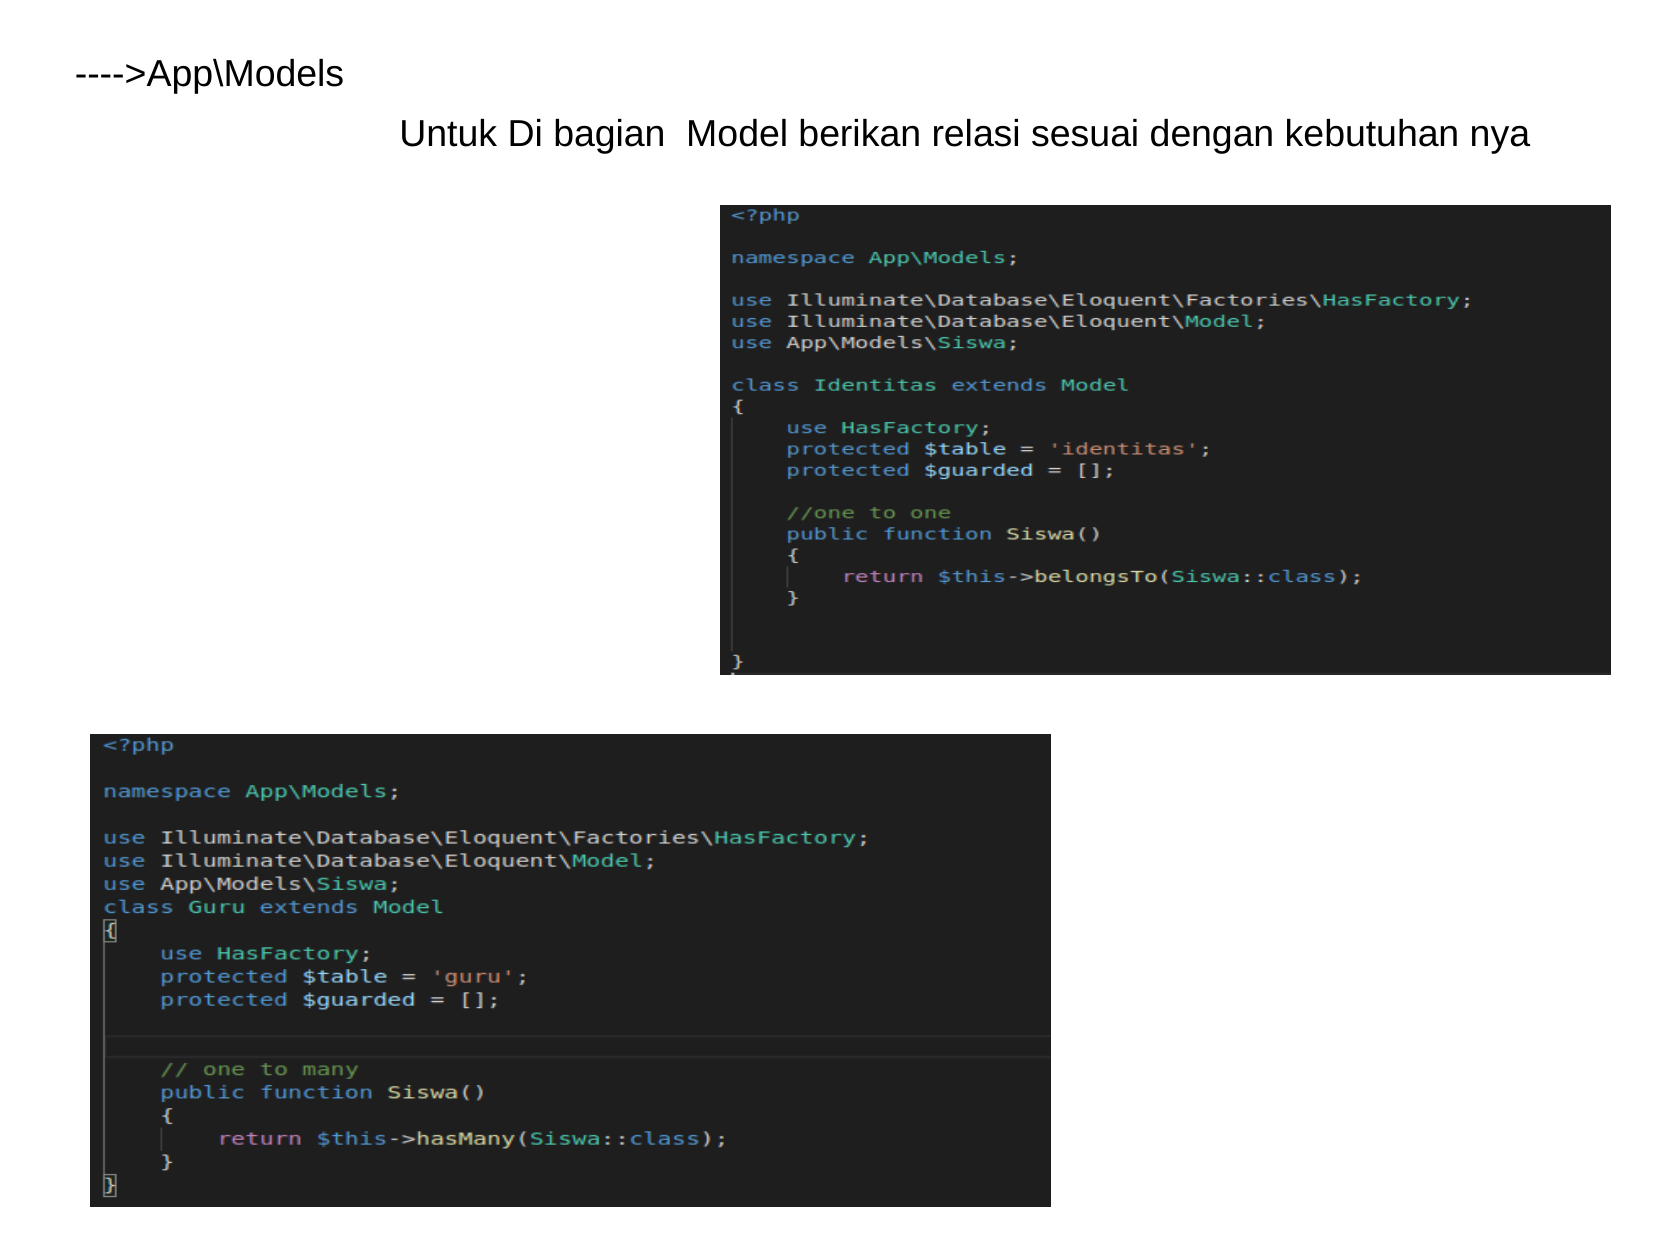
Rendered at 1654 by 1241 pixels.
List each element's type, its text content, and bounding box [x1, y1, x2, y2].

text_box ---->App\Models [60, 45, 360, 102]
picture [720, 205, 1611, 676]
text_box Untuk Di bagian Model berikan relasi sesuai dengan kebutuhan nya [384, 105, 1546, 162]
picture [90, 734, 1051, 1207]
